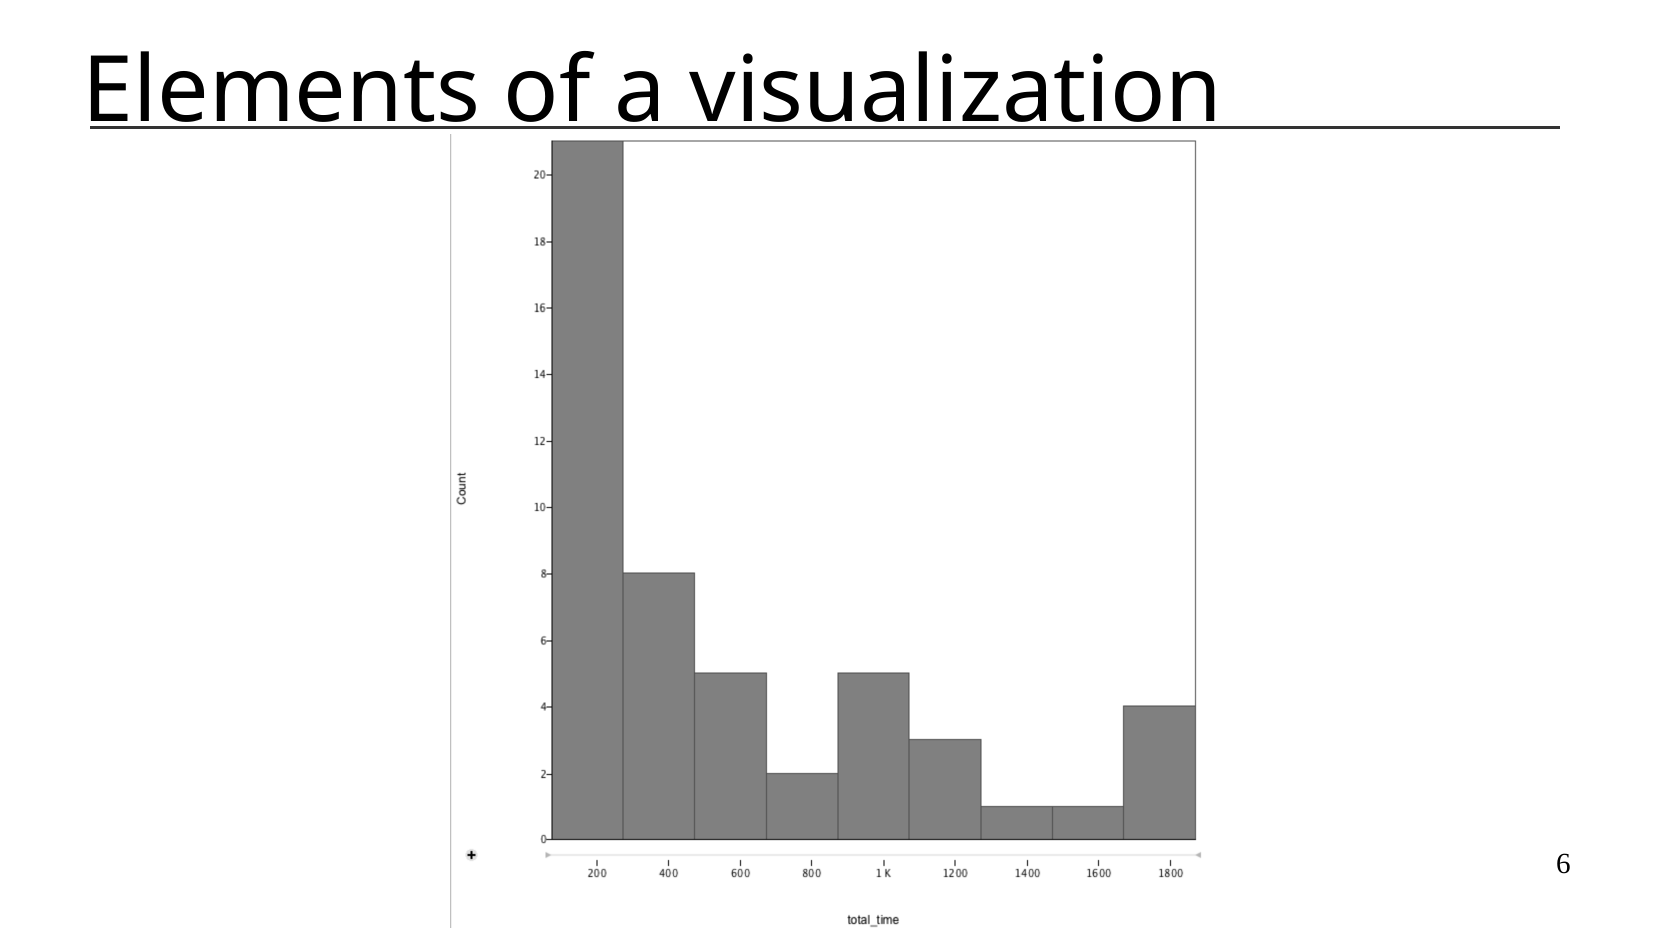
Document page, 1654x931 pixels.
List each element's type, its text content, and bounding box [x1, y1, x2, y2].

picture [450, 134, 1210, 928]
title Elements of a visualization [82, 32, 1571, 140]
